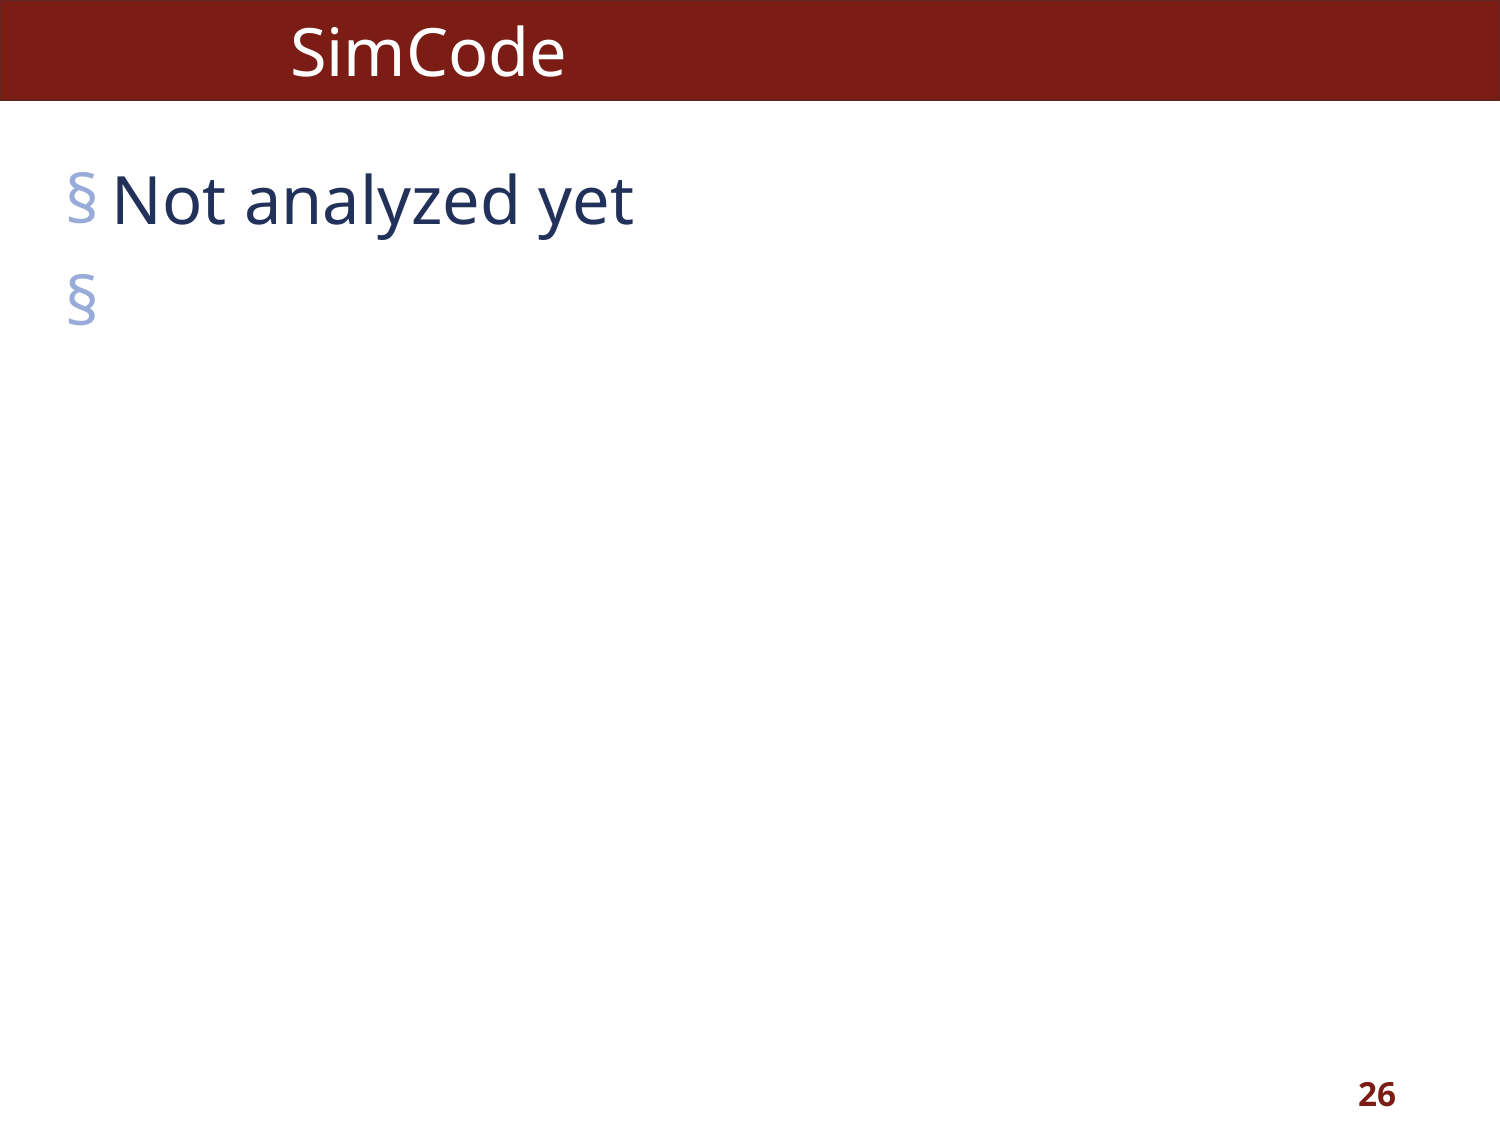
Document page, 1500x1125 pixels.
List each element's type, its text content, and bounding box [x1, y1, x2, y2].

list Not analyzed yet [50, 149, 1451, 1075]
text_box 26 [1342, 1065, 1493, 1116]
title SimCode [275, 0, 1500, 100]
